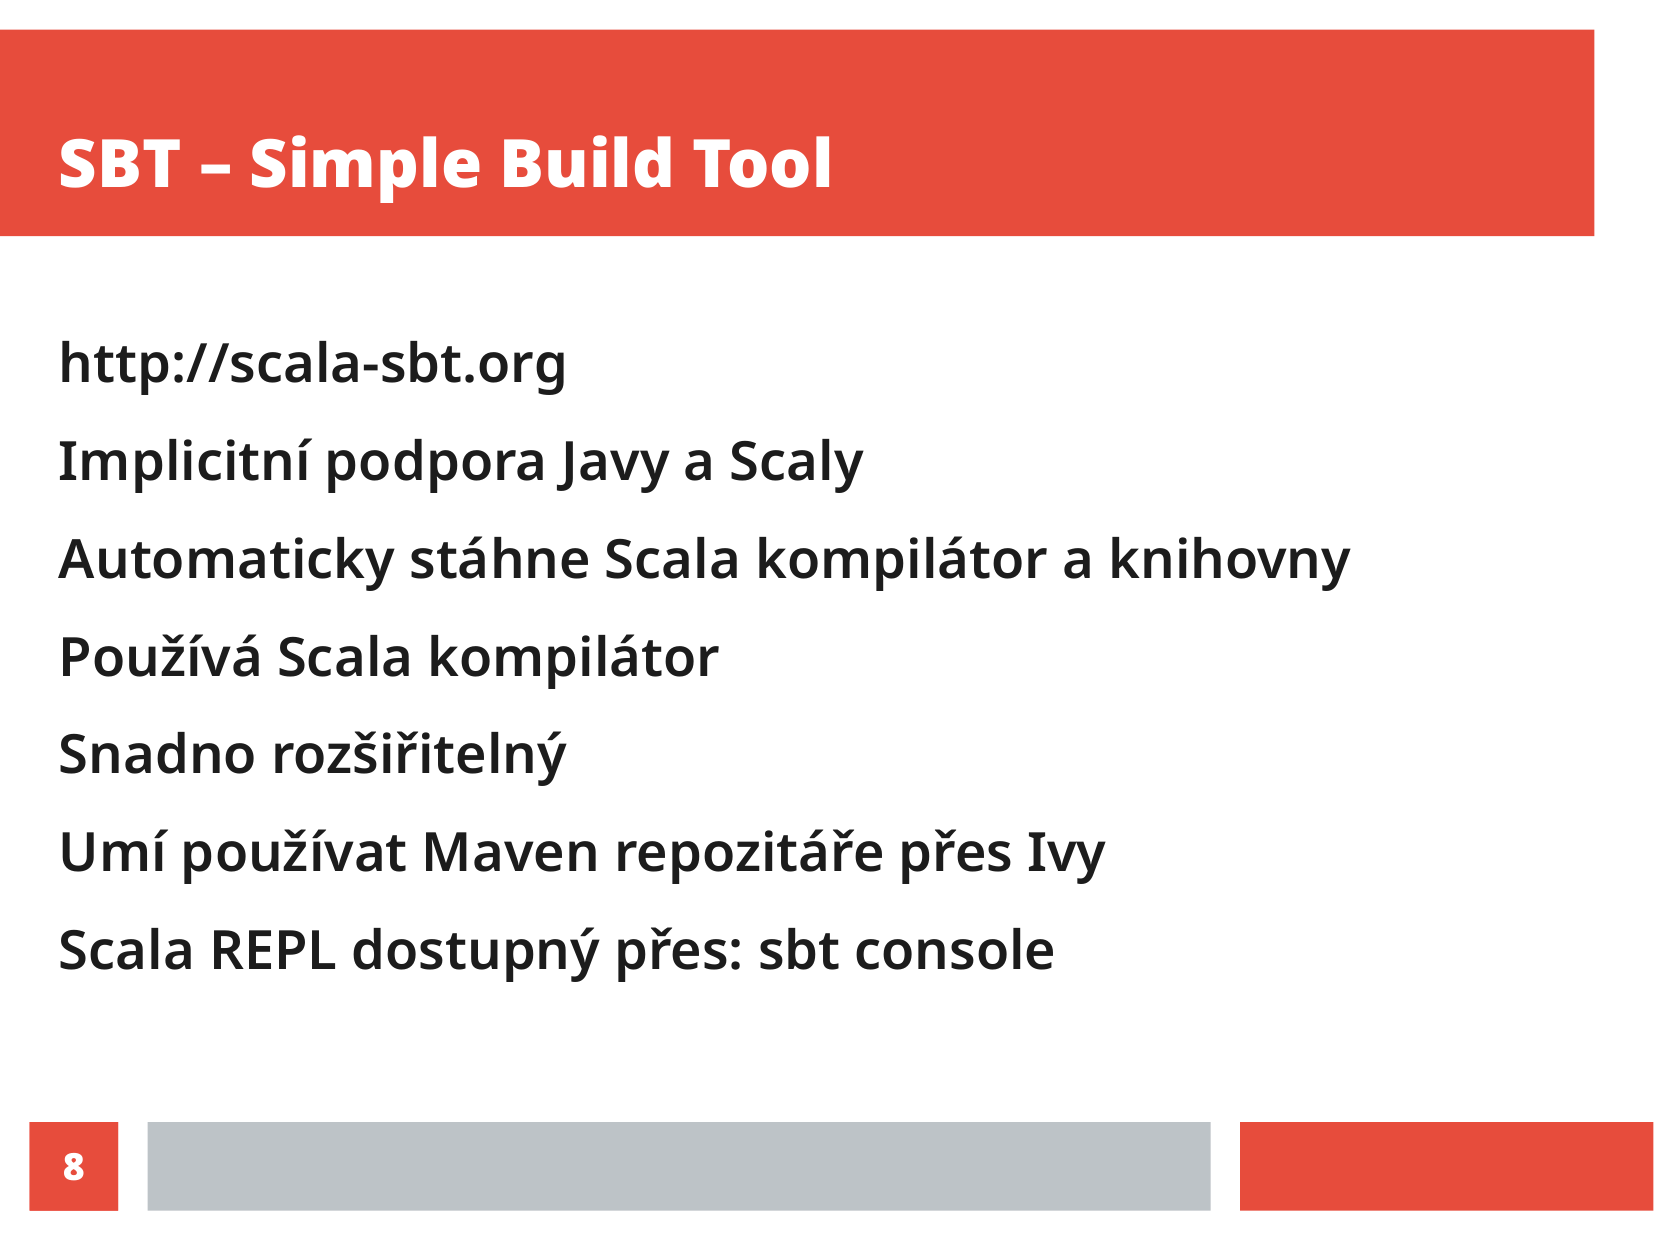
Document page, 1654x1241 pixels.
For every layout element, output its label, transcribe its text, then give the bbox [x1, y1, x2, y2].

title SBT – Simple Build Tool [59, 59, 1595, 207]
list http://scala-sbt.org Implicitní podpora Javy a Scaly Automaticky stáhne Scala kompilátor a knihovny Používá Scala kompilátor Snadno rozšiřitelný Umí používat Maven repozitáře přes Ivy Scala REPL dostupný přes: sbt console [59, 324, 1565, 1093]
